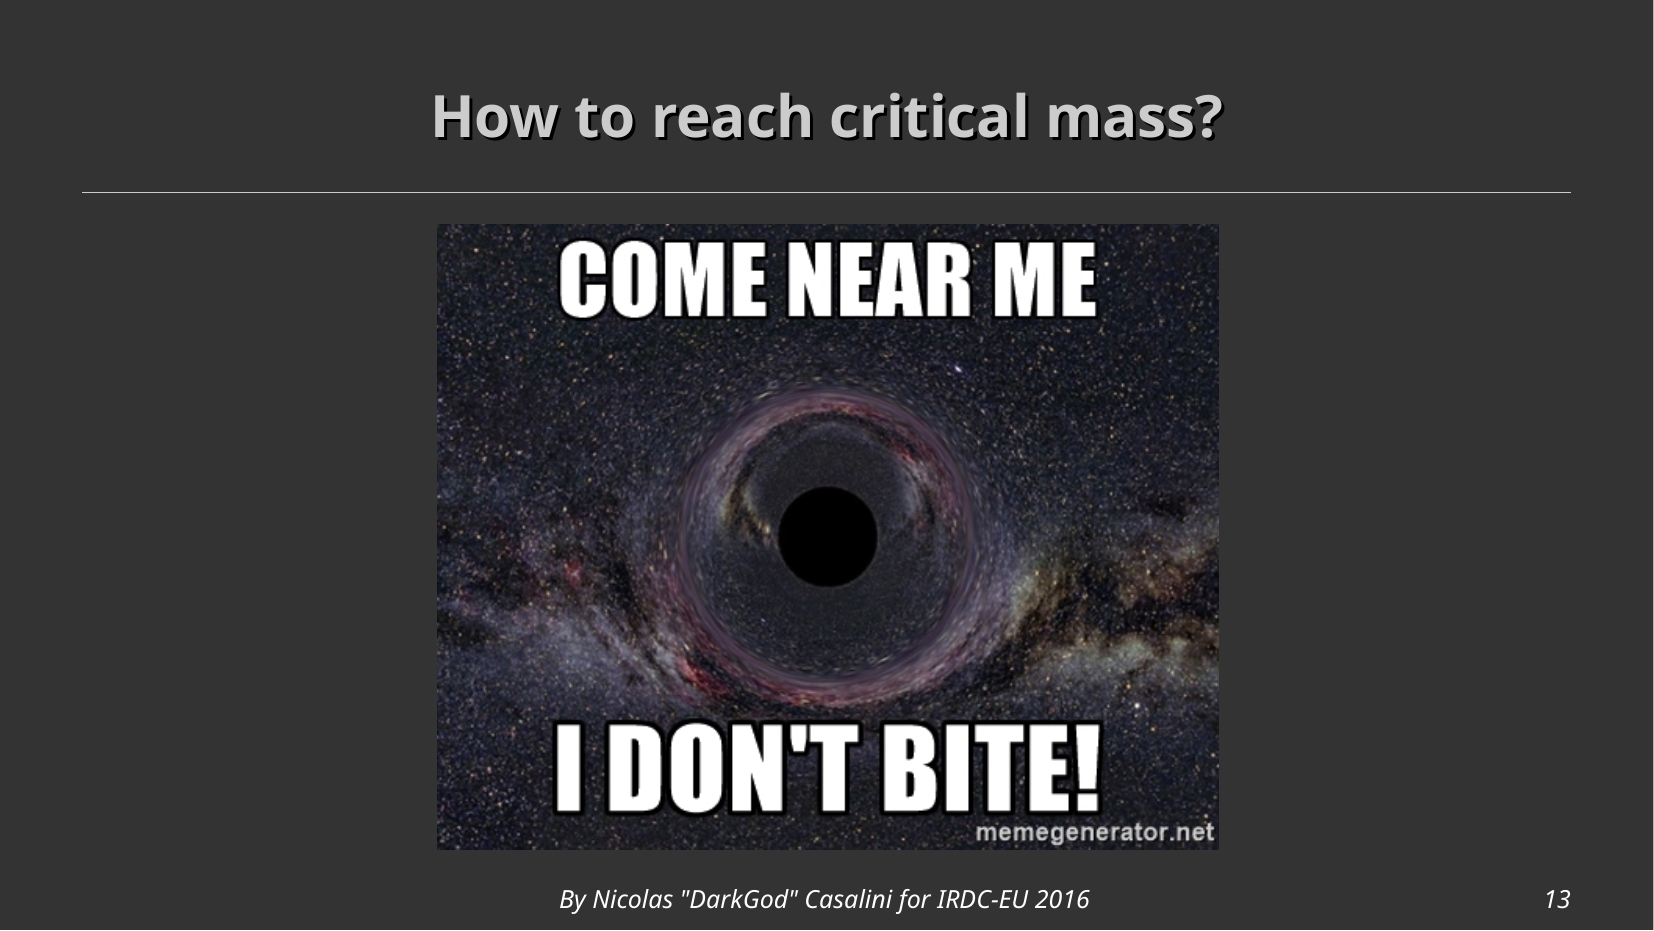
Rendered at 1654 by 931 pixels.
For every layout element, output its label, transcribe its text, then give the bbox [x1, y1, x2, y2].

picture [437, 224, 1219, 850]
title How to reach critical mass? [82, 37, 1571, 193]
